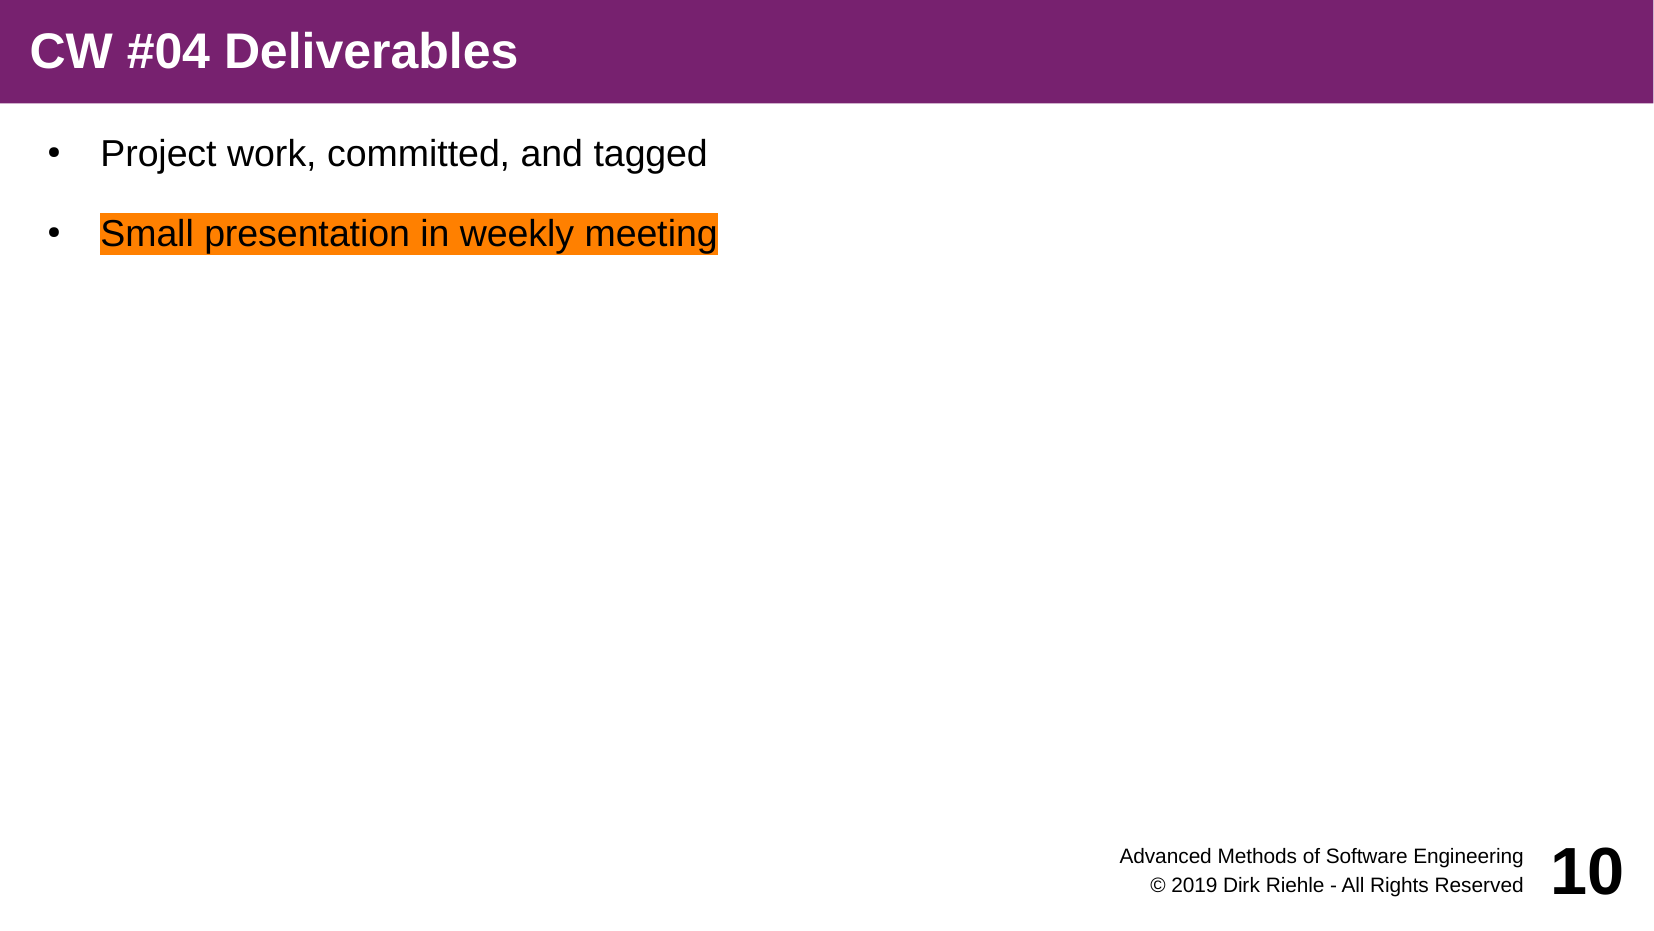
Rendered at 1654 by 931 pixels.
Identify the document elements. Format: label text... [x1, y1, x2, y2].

list Project work, committed, and tagged Small presentation in weekly meeting [29, 132, 1625, 798]
title CW #04 Deliverables [0, 0, 1654, 104]
